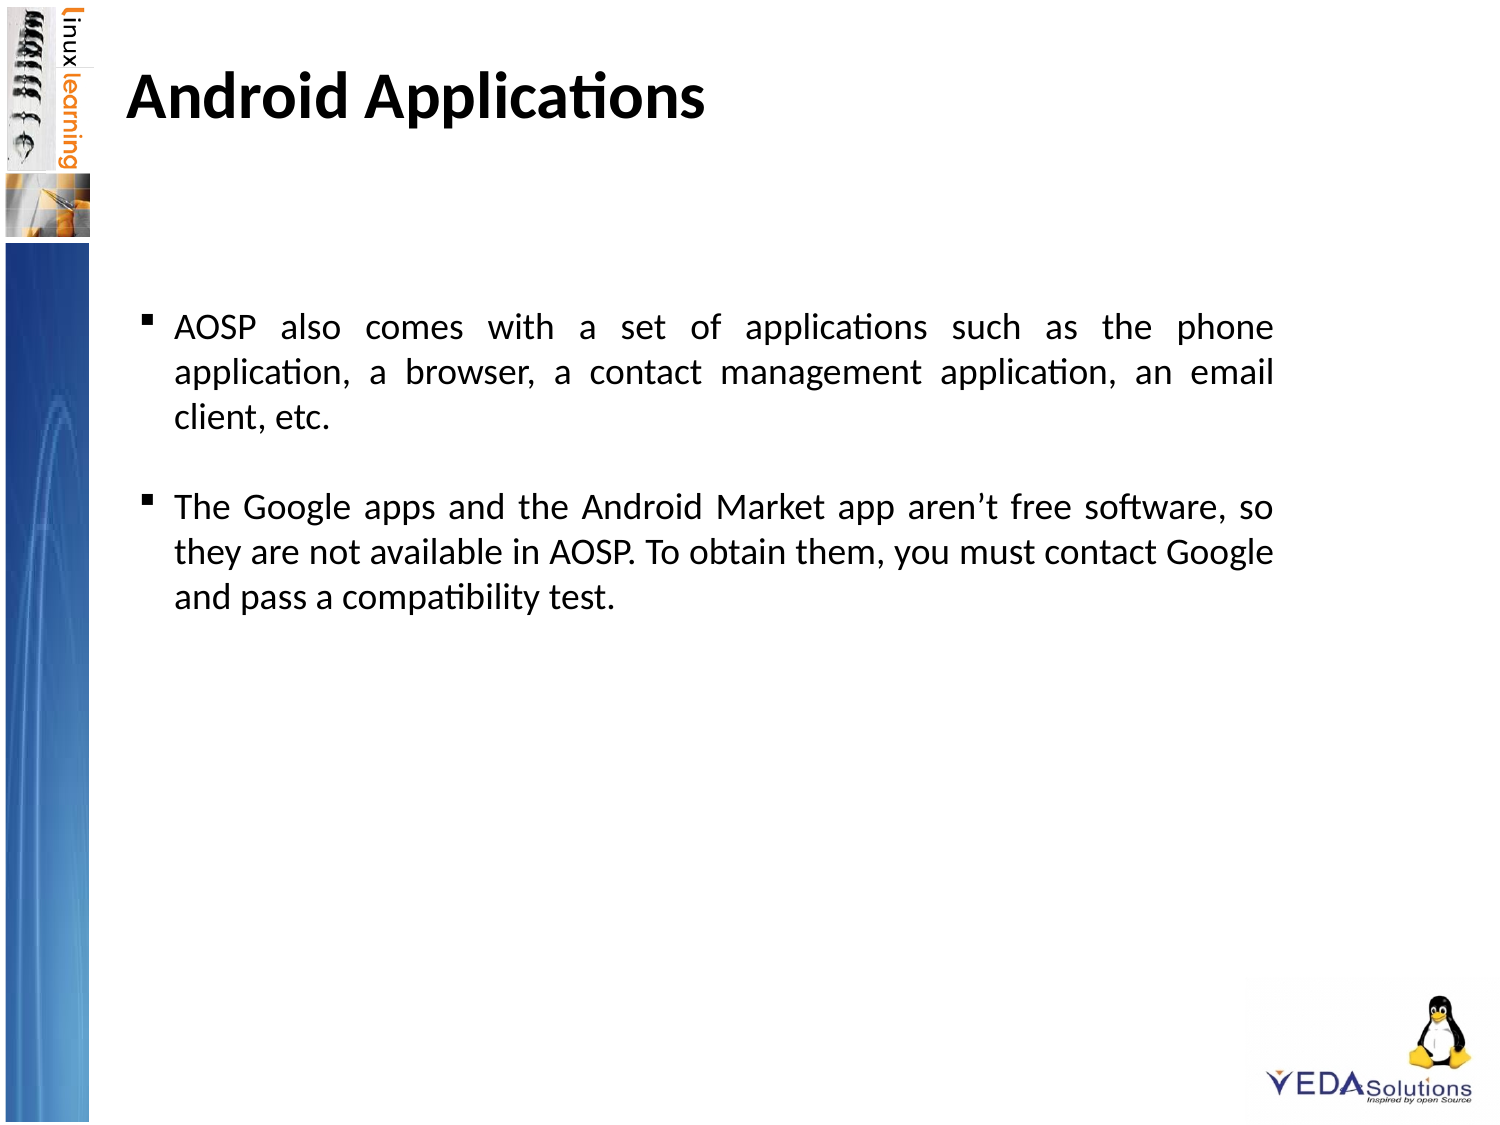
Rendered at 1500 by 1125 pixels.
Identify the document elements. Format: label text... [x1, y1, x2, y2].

picture [5, 243, 89, 1122]
picture [1245, 977, 1500, 1125]
text_box AOSP also comes with a set of applications such as the phone application, a browser, a contact management application, an email client, etc. The Google apps and the Android Market app aren’t free software, so they are not available in AOSP. To obtain them, you must contact Google and pass a compatibility test. [123, 249, 1290, 1058]
picture [5, 0, 97, 237]
text_box Android Applications [112, 45, 1425, 197]
